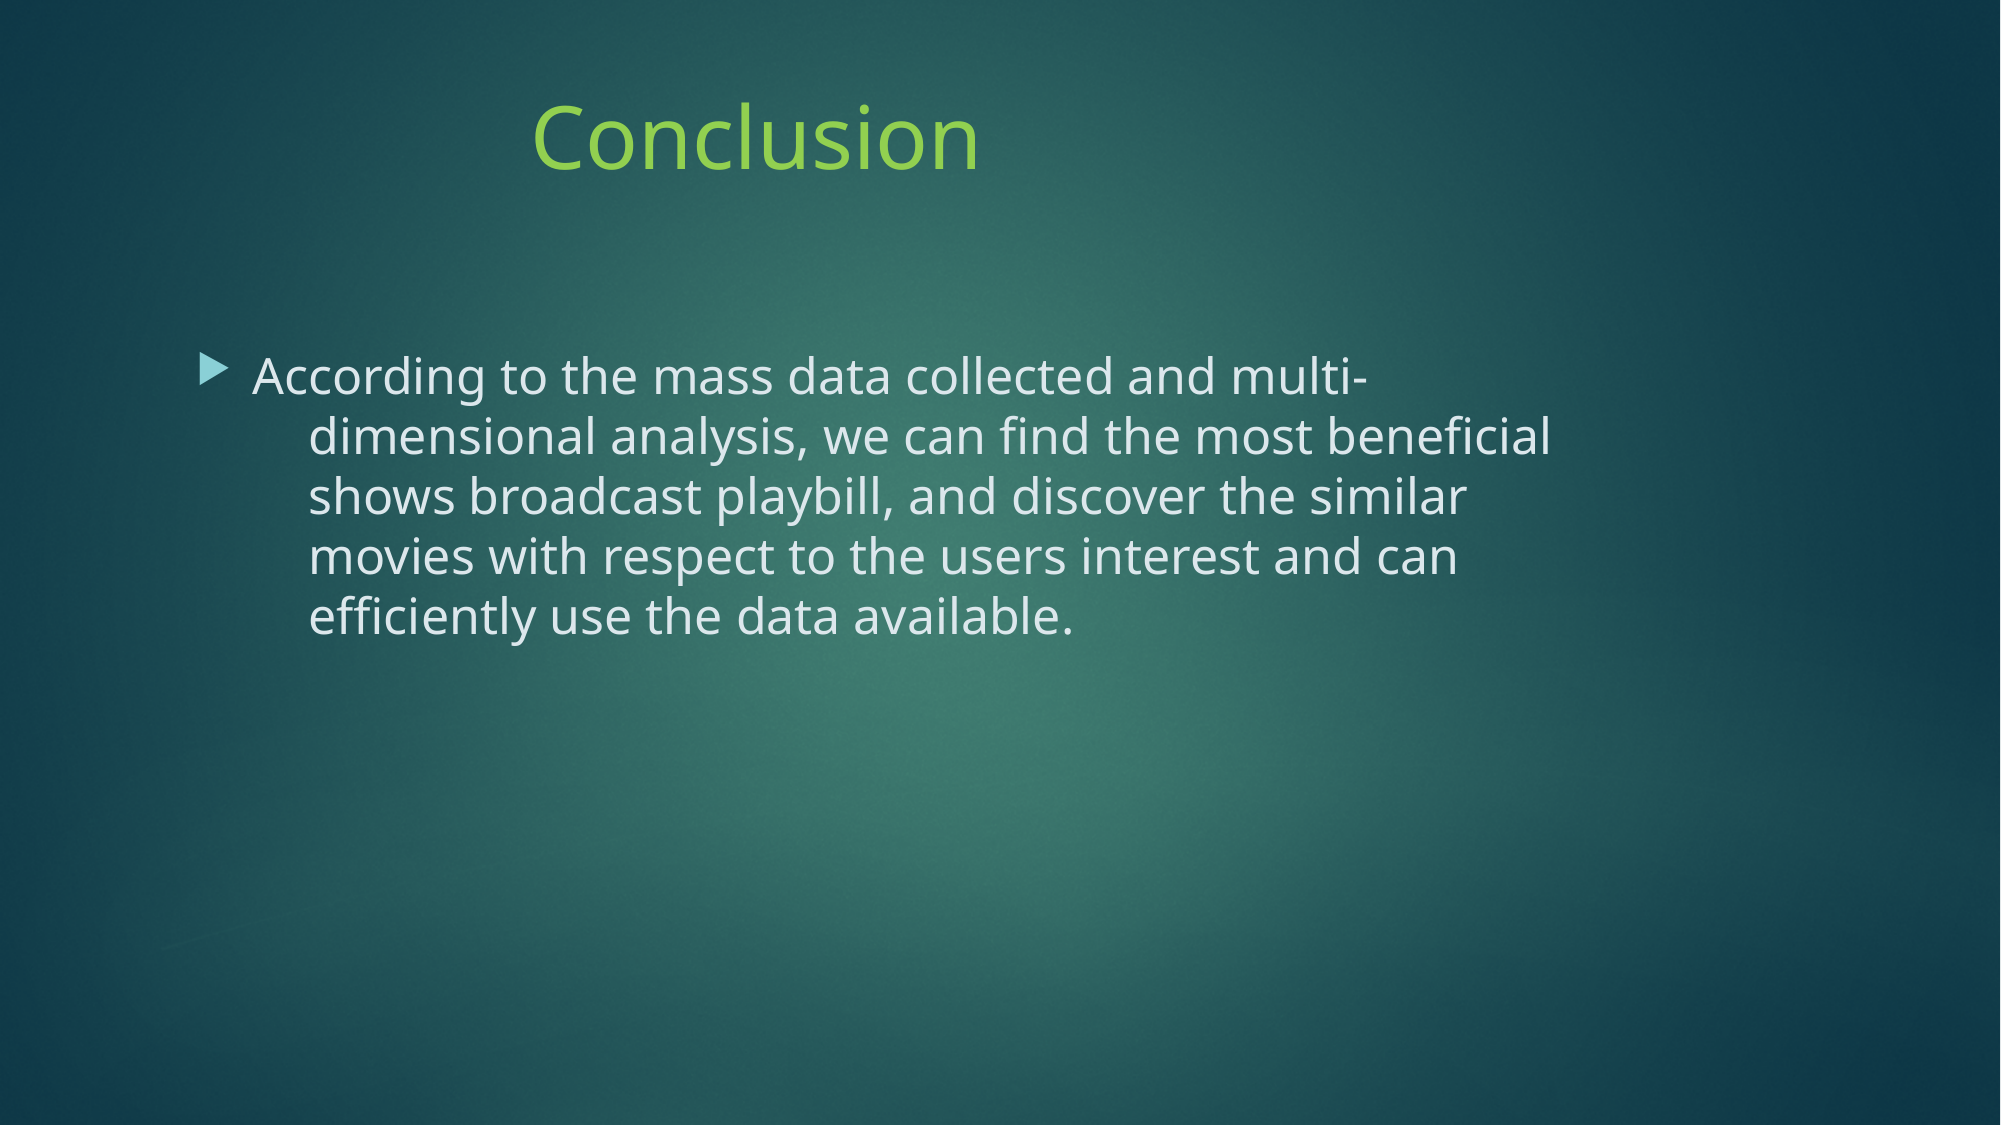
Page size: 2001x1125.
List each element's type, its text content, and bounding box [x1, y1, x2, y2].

title Conclusion [106, 74, 1649, 305]
list According to the mass data collected and multi-dimensional analysis, we can find the most beneficial shows broadcast playbill, and discover the similar movies with respect to the users interest and can efficiently use the data available. [181, 336, 1649, 1026]
